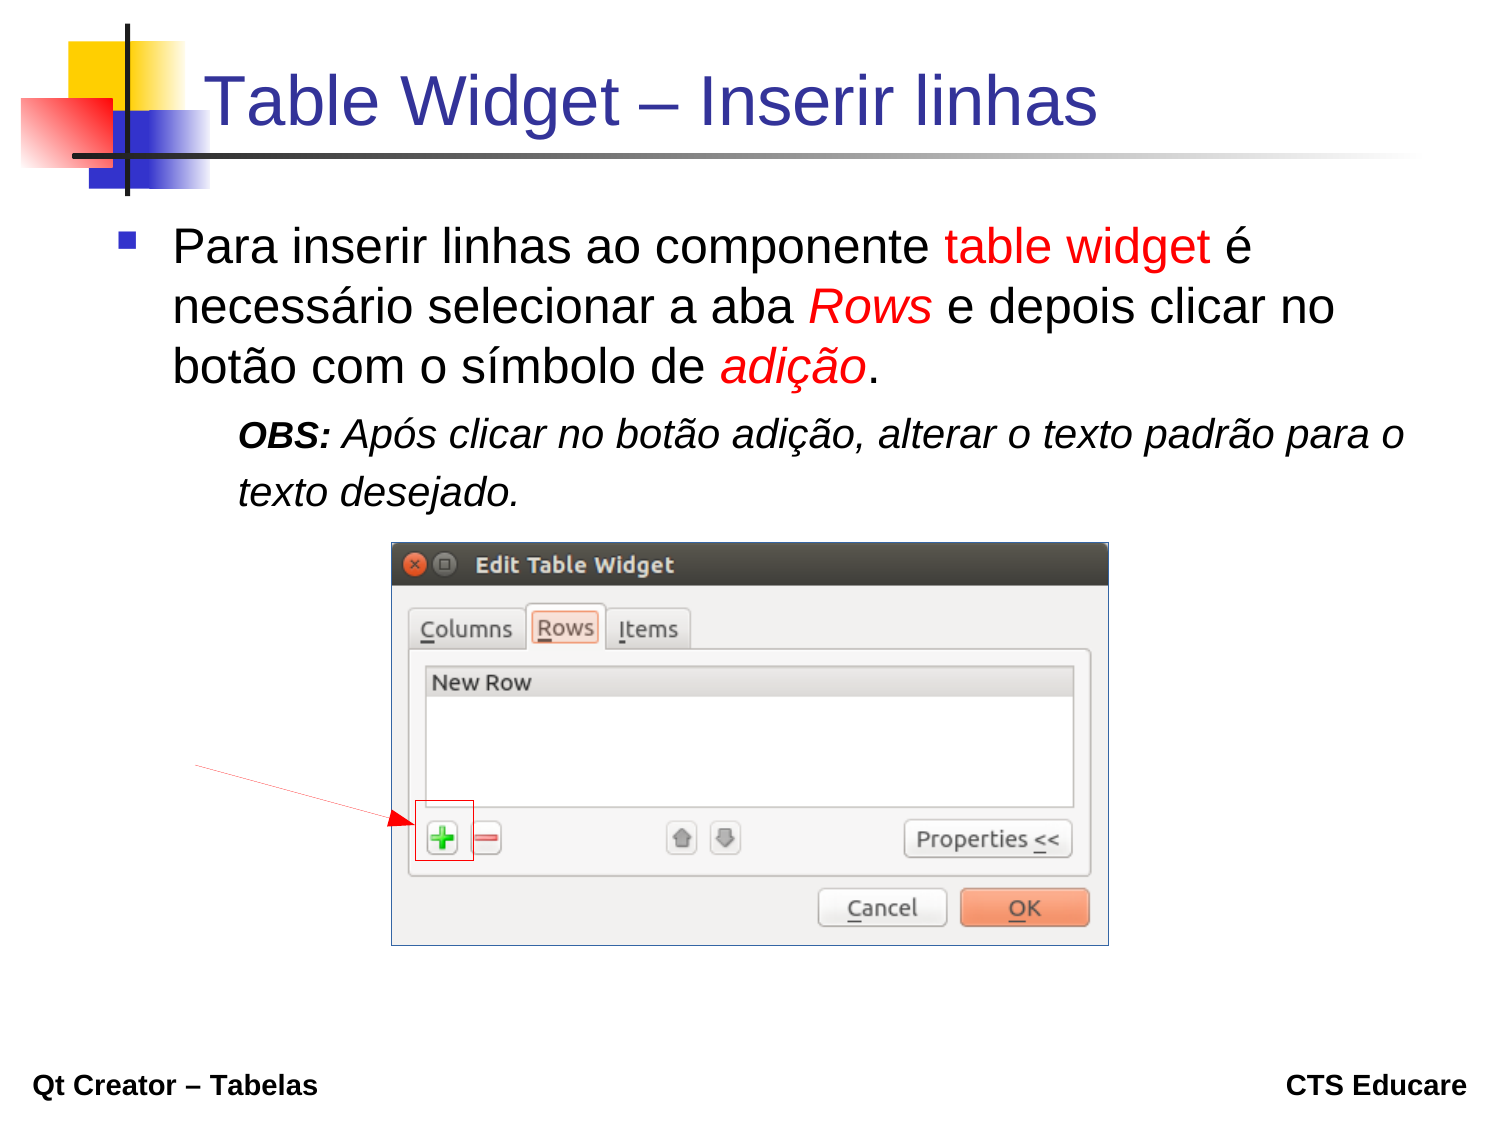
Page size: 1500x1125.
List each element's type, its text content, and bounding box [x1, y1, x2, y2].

title Table Widget – Inserir linhas [188, 46, 1468, 149]
picture [391, 542, 1109, 946]
picture [416, 801, 473, 860]
list Para inserir linhas ao componente table widget é necessário selecionar a aba Rows e depois clicar no botão com o símbolo de adição. OBS: Após clicar no botão adição, alterar o texto padrão para o texto desejado. [100, 206, 1447, 526]
